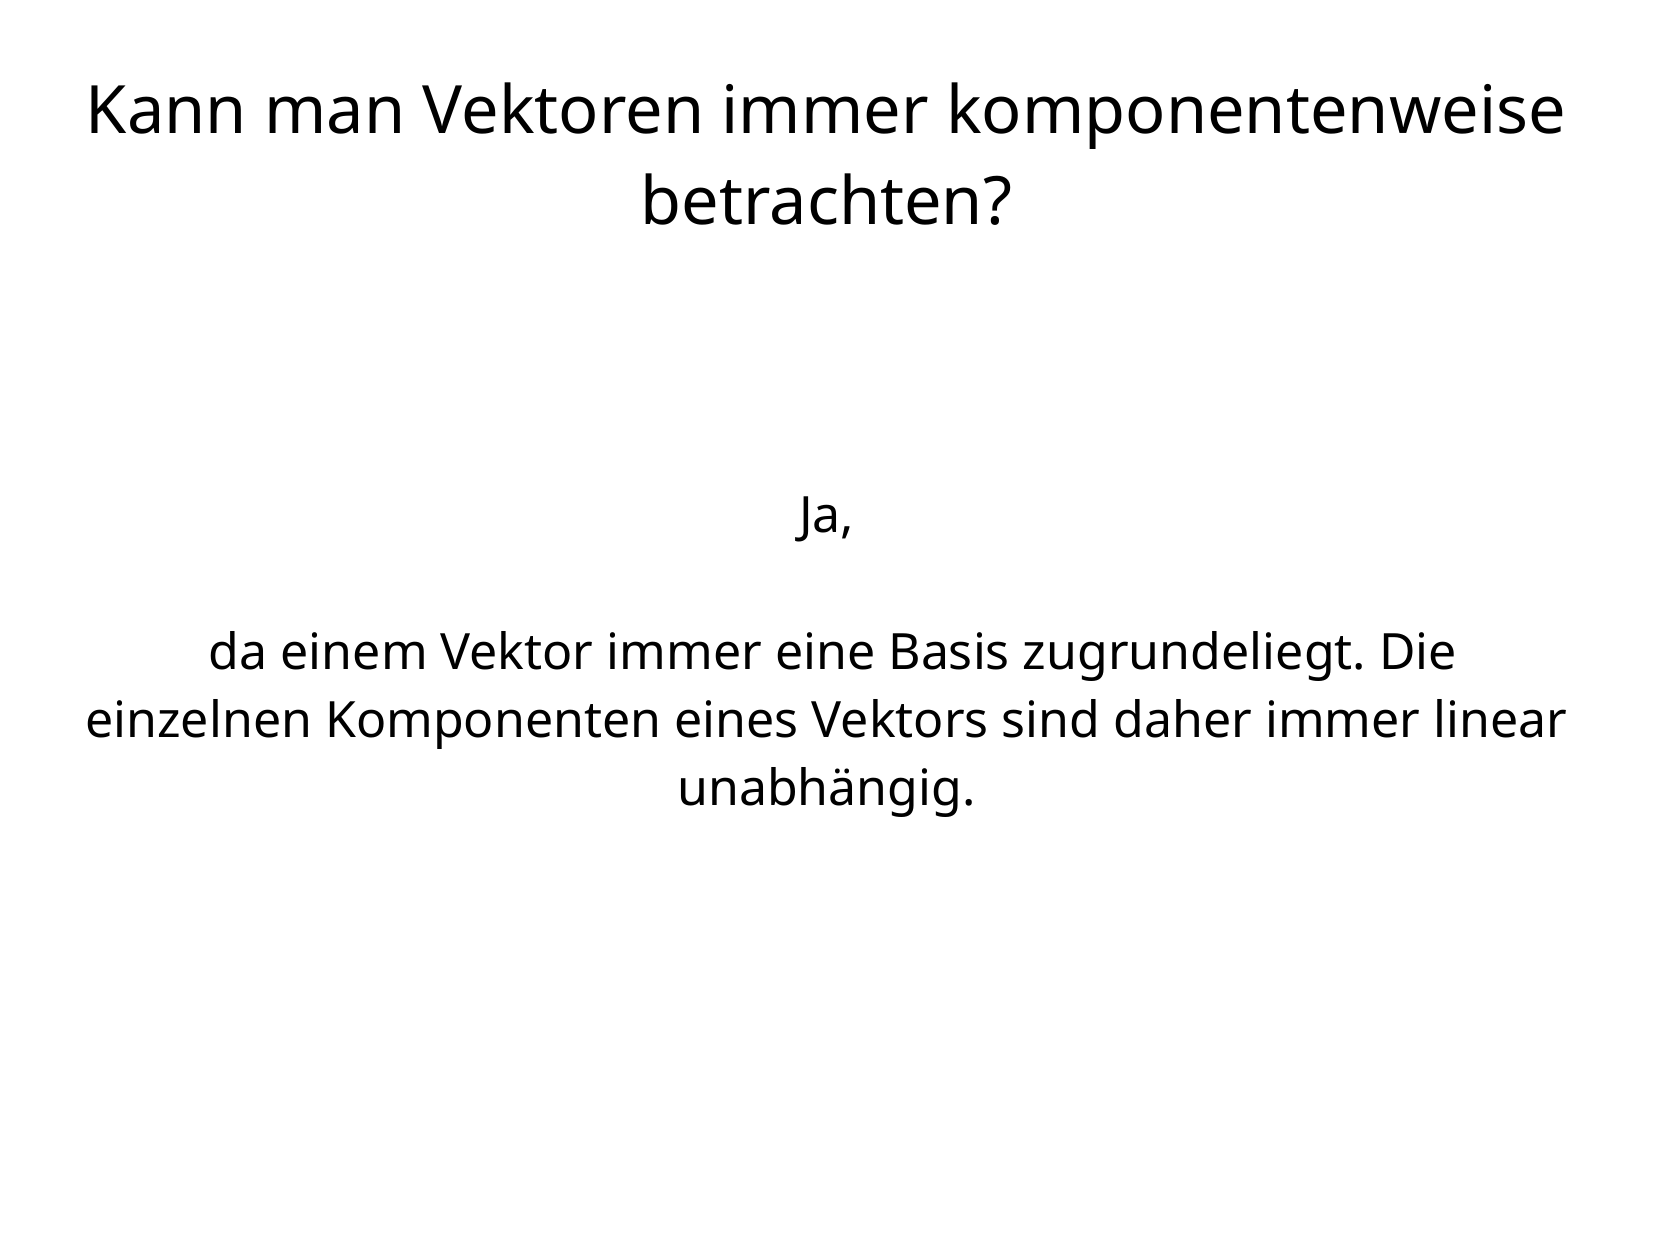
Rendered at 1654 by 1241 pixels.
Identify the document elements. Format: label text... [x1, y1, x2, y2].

title Kann man Vektoren immer komponentenweise betrachten? [82, 49, 1571, 257]
subtitle Ja, da einem Vektor immer eine Basis zugrundeliegt. Die einzelnen Komponenten eines Vektors sind daher immer linear unabhängig. [82, 290, 1571, 1010]
